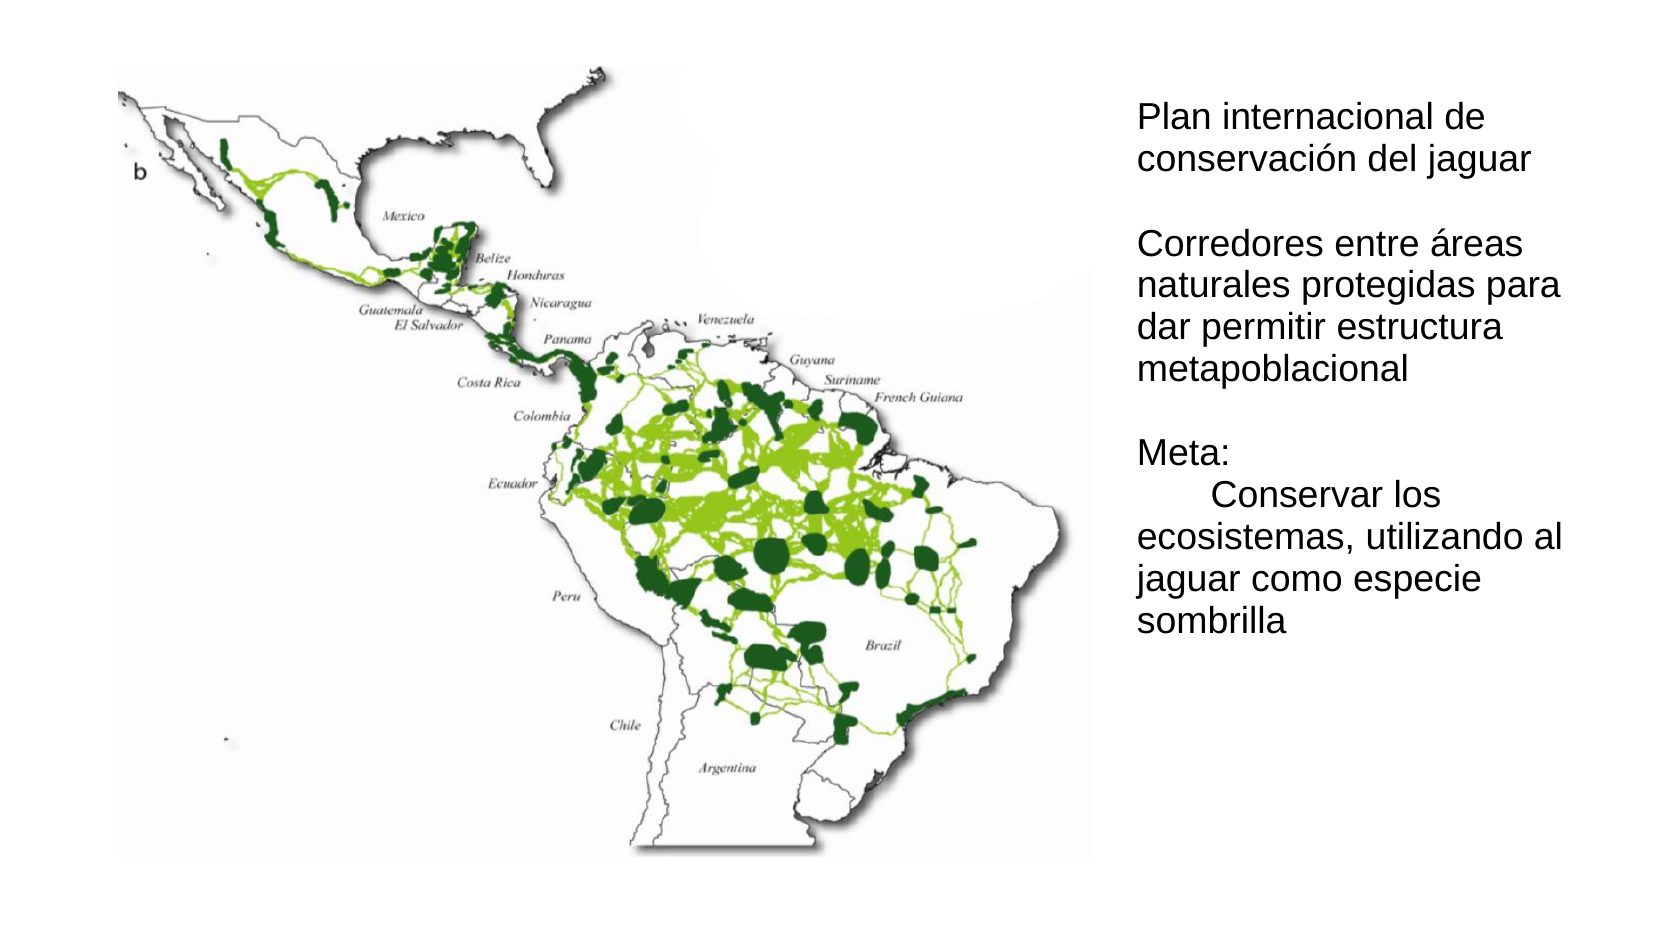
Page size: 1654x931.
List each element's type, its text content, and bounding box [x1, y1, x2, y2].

text_box Plan internacional de conservación del jaguar Corredores entre áreas naturales protegidas para dar permitir estructura metapoblacional Meta: Conservar los ecosistemas, utilizando al jaguar como especie sombrilla [1122, 88, 1595, 680]
picture [118, 66, 1093, 857]
